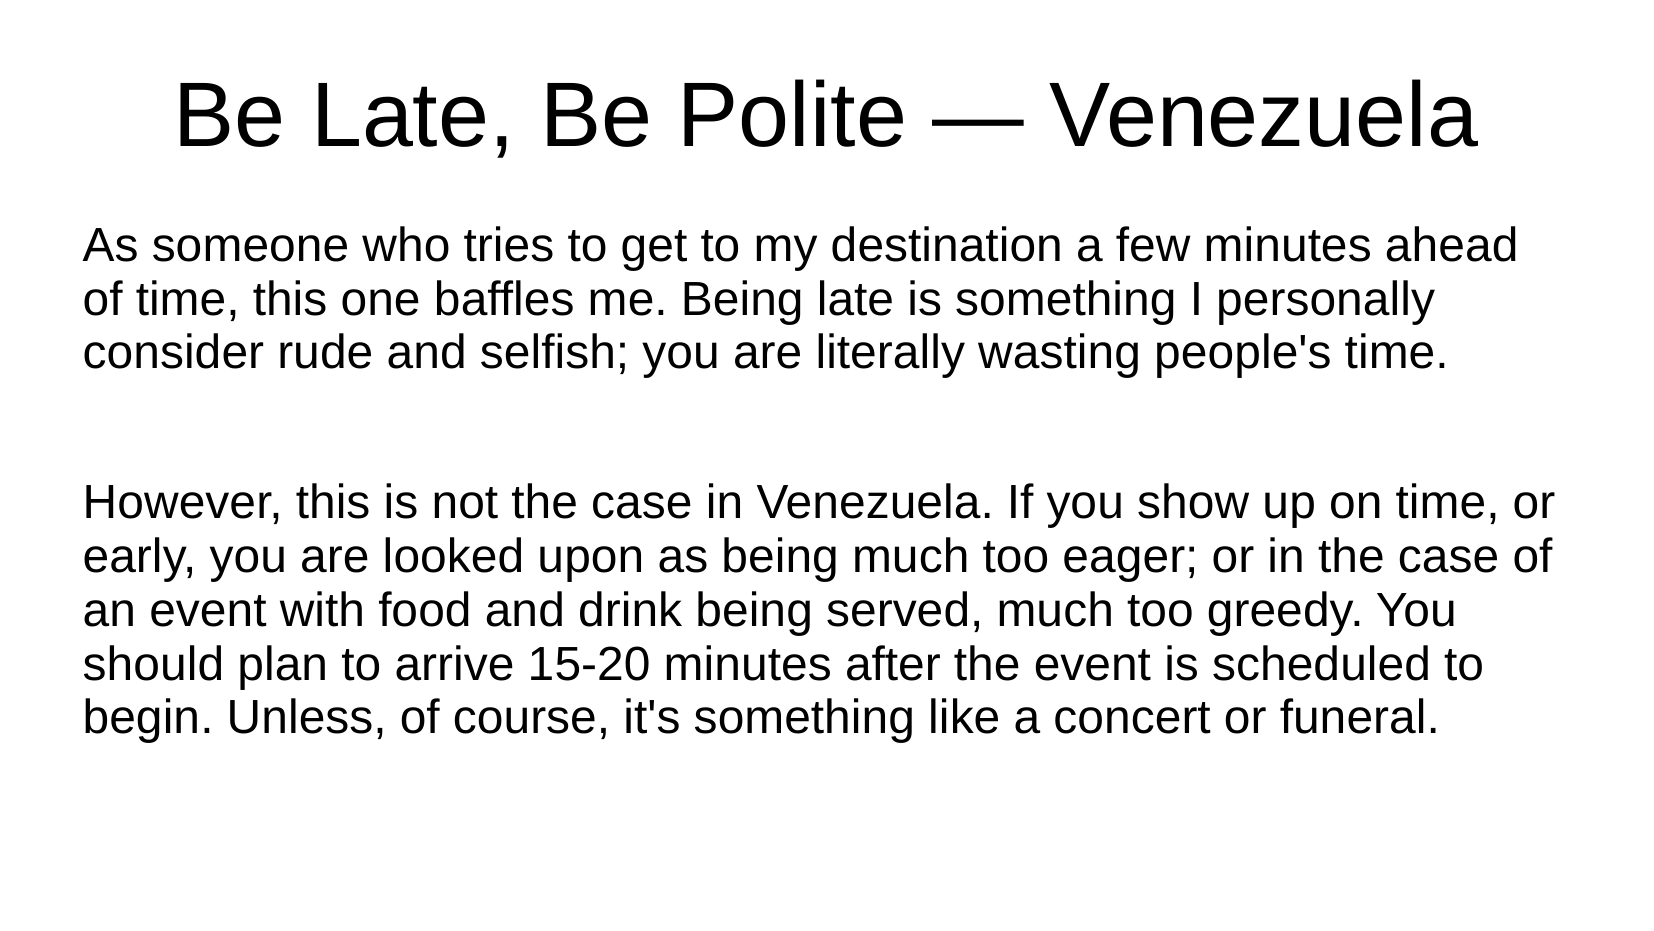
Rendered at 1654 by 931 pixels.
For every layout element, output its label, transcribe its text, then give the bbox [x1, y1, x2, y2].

list As someone who tries to get to my destination a few minutes ahead of time, this one baffles me. Being late is something I personally consider rude and selfish; you are literally wasting people's time. However, this is not the case in Venezuela. If you show up on time, or early, you are looked upon as being much too eager; or in the case of an event with food and drink being served, much too greedy. You should plan to arrive 15-20 minutes after the event is scheduled to begin. Unless, of course, it's something like a concert or funeral. [82, 217, 1571, 758]
title Be Late, Be Polite — Venezuela [82, 37, 1571, 193]
